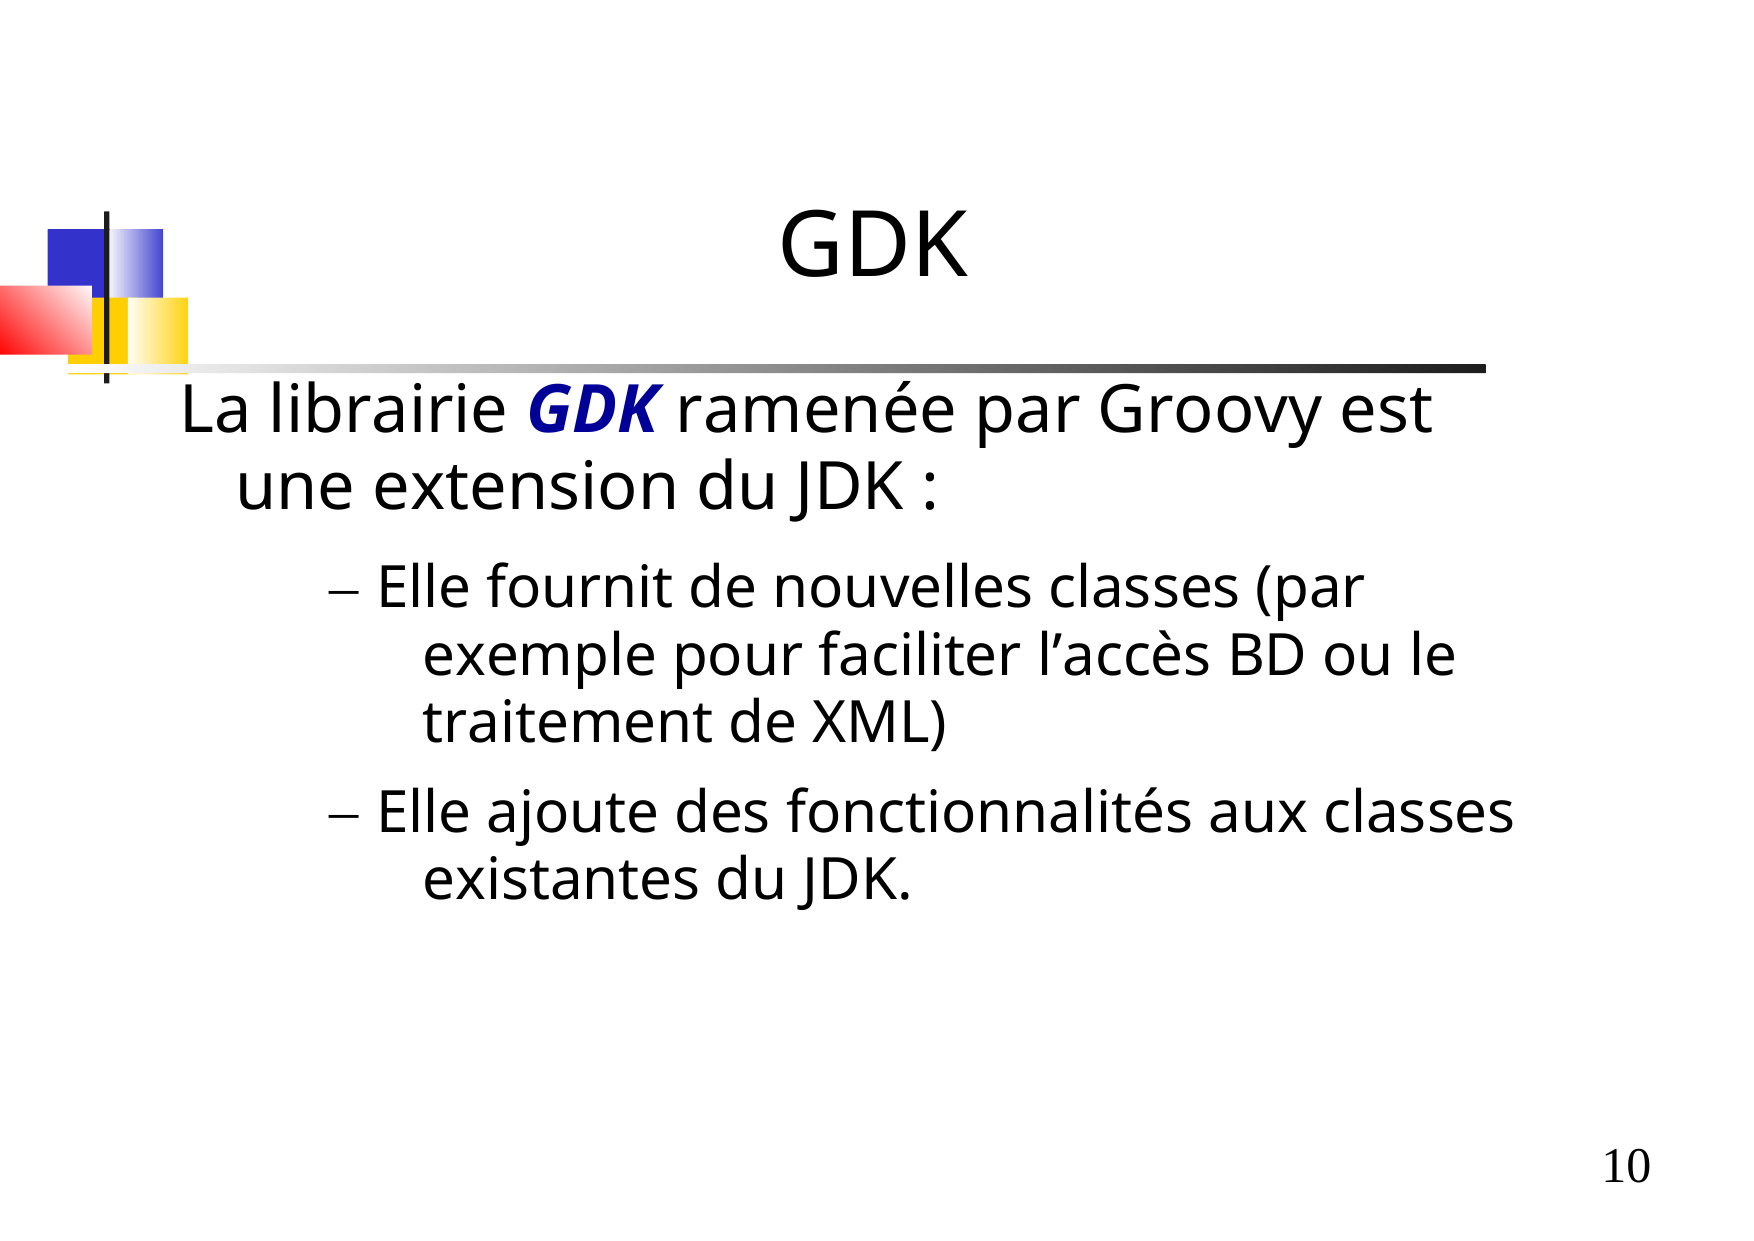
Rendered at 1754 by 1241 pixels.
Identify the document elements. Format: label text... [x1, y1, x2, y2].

list La librairie GDK ramenée par Groovy est une extension du JDK : Elle fournit de nouvelles classes (par exemple pour faciliter l’accès BD ou le traitement de XML) Elle ajoute des fonctionnalités aux classes existantes du JDK. [179, 371, 1567, 1091]
title GDK [179, 139, 1567, 351]
